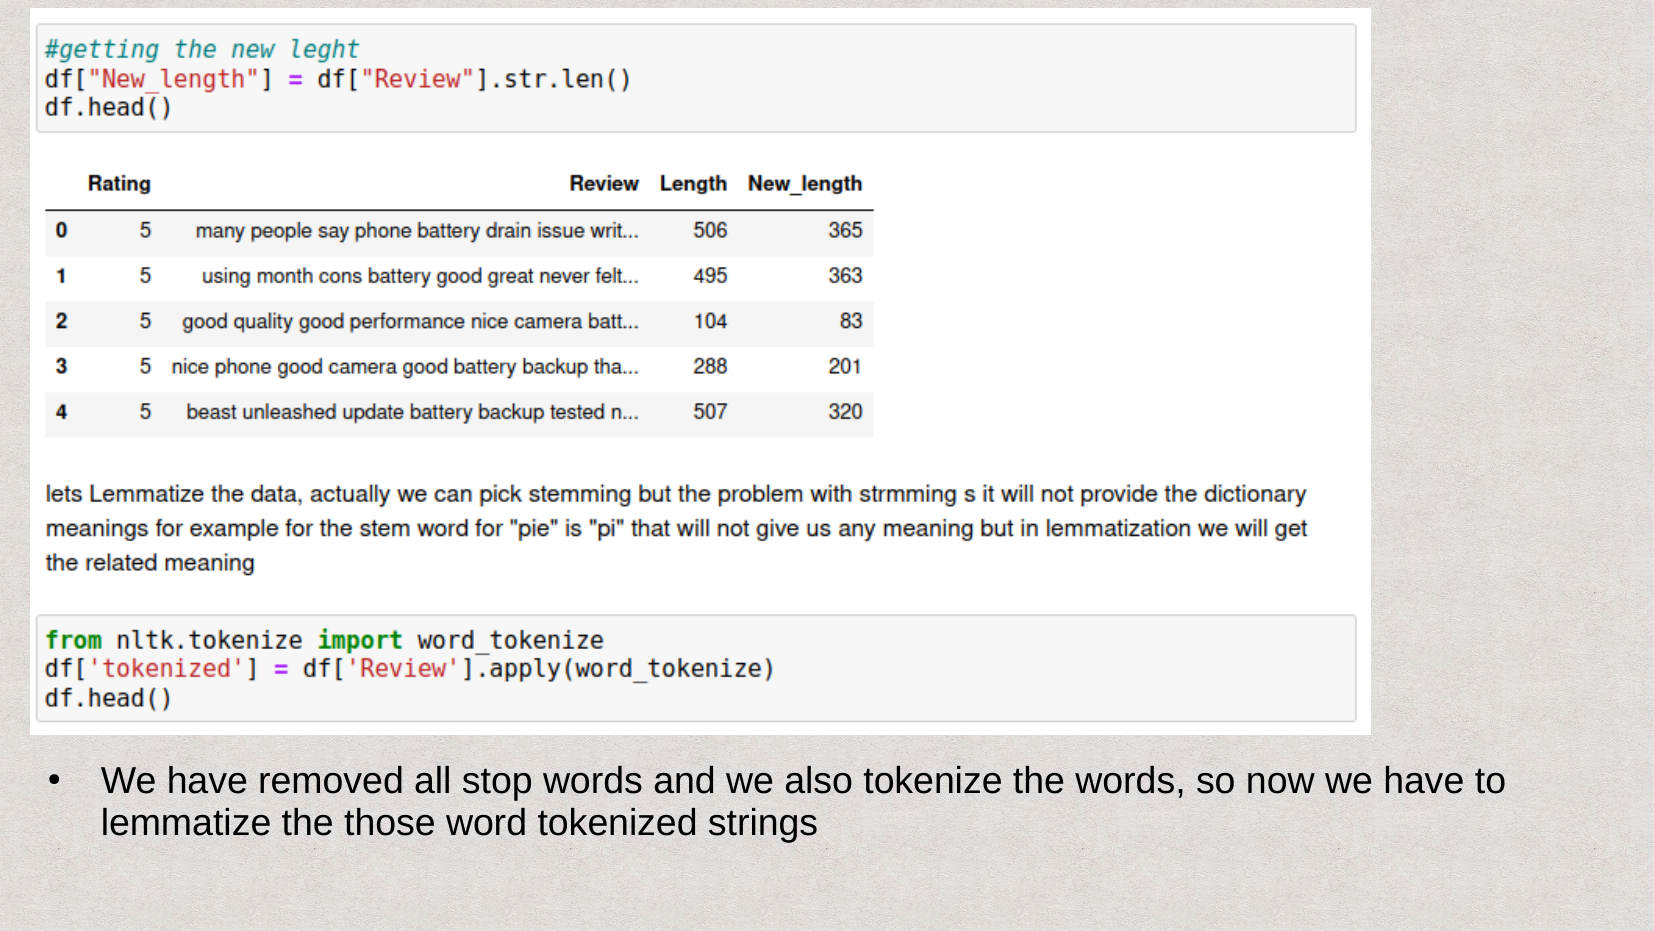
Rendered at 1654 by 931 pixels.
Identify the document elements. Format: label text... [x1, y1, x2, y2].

picture [0, 0, 1654, 931]
list We have removed all stop words and we also tokenize the words, so now we have to lemmatize the those word tokenized strings [30, 30, 1621, 886]
